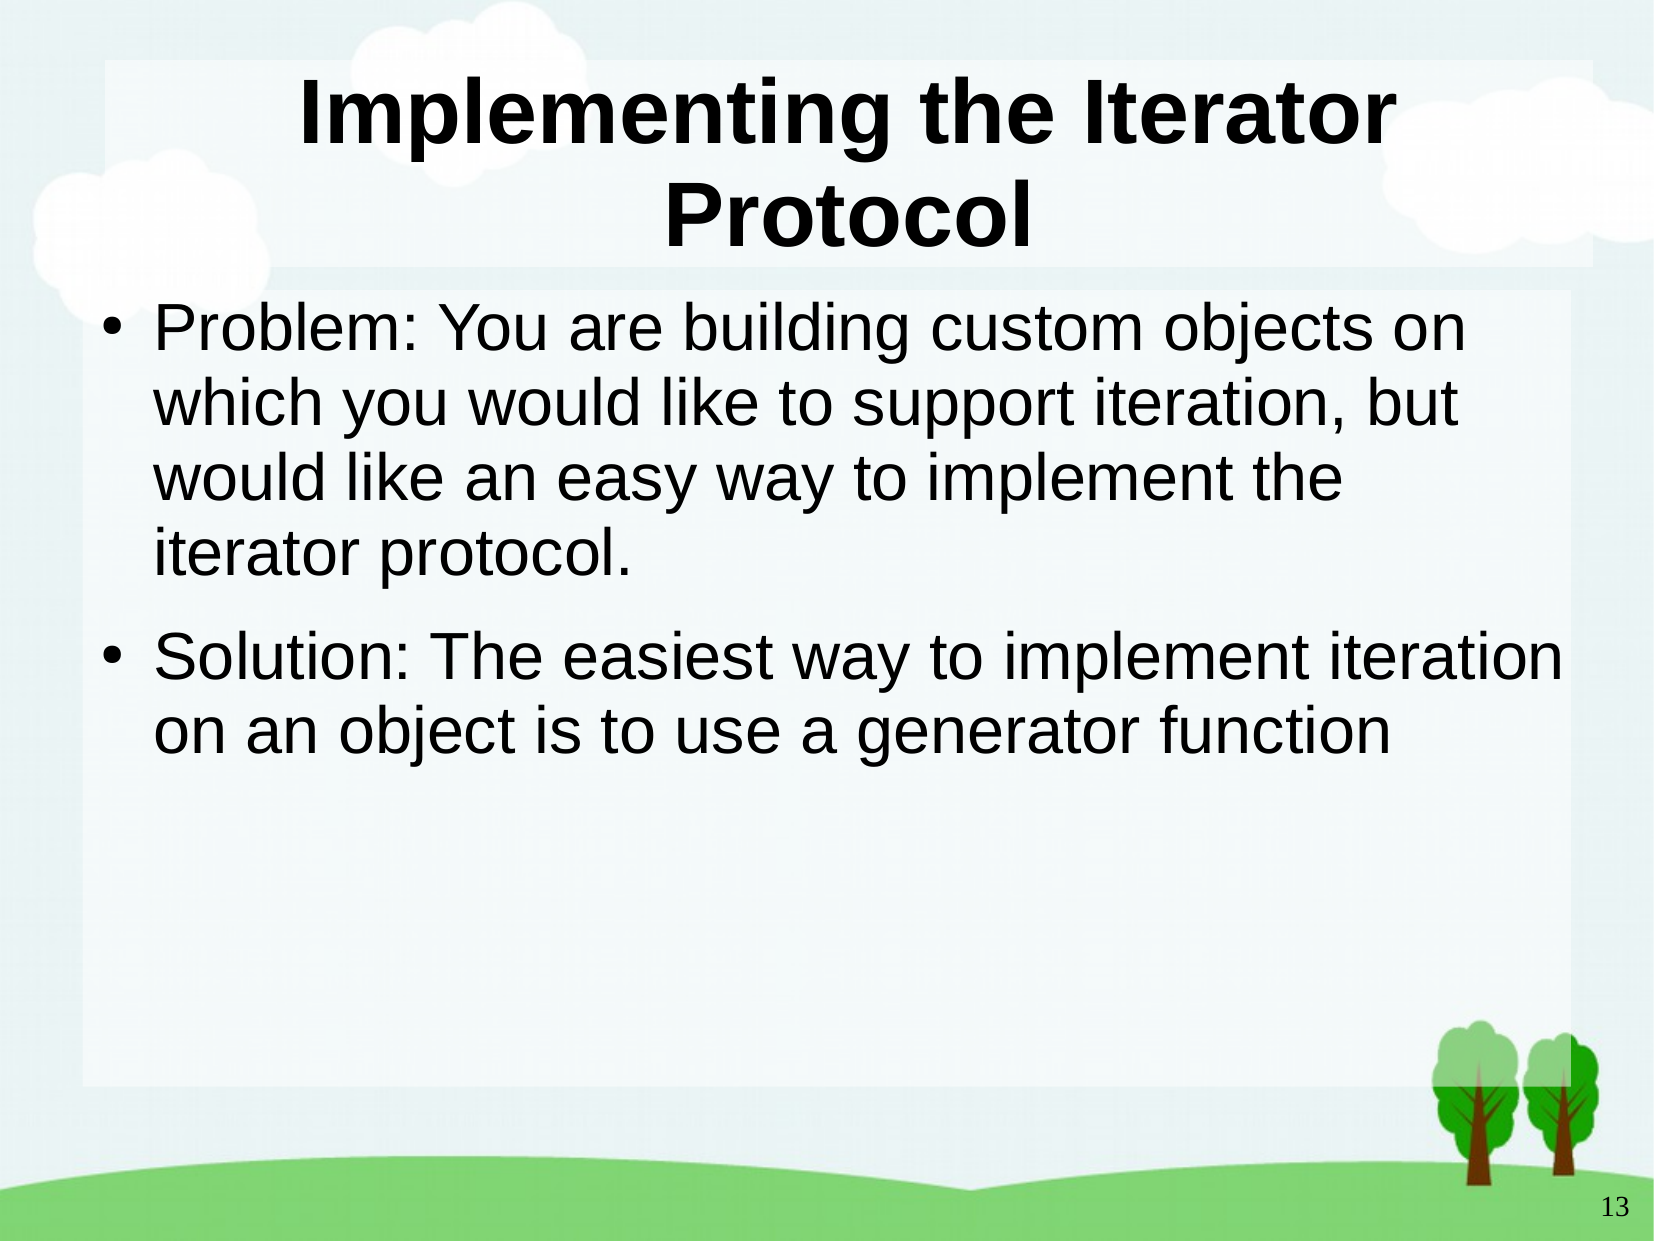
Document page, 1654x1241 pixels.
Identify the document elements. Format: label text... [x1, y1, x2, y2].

title Implementing the Iterator Protocol [105, 60, 1594, 268]
list Problem: You are building custom objects on which you would like to support iteration, but would like an easy way to implement the iterator protocol. Solution: The easiest way to implement iteration on an object is to use a generator function [82, 290, 1571, 1087]
picture [0, 0, 1654, 1241]
